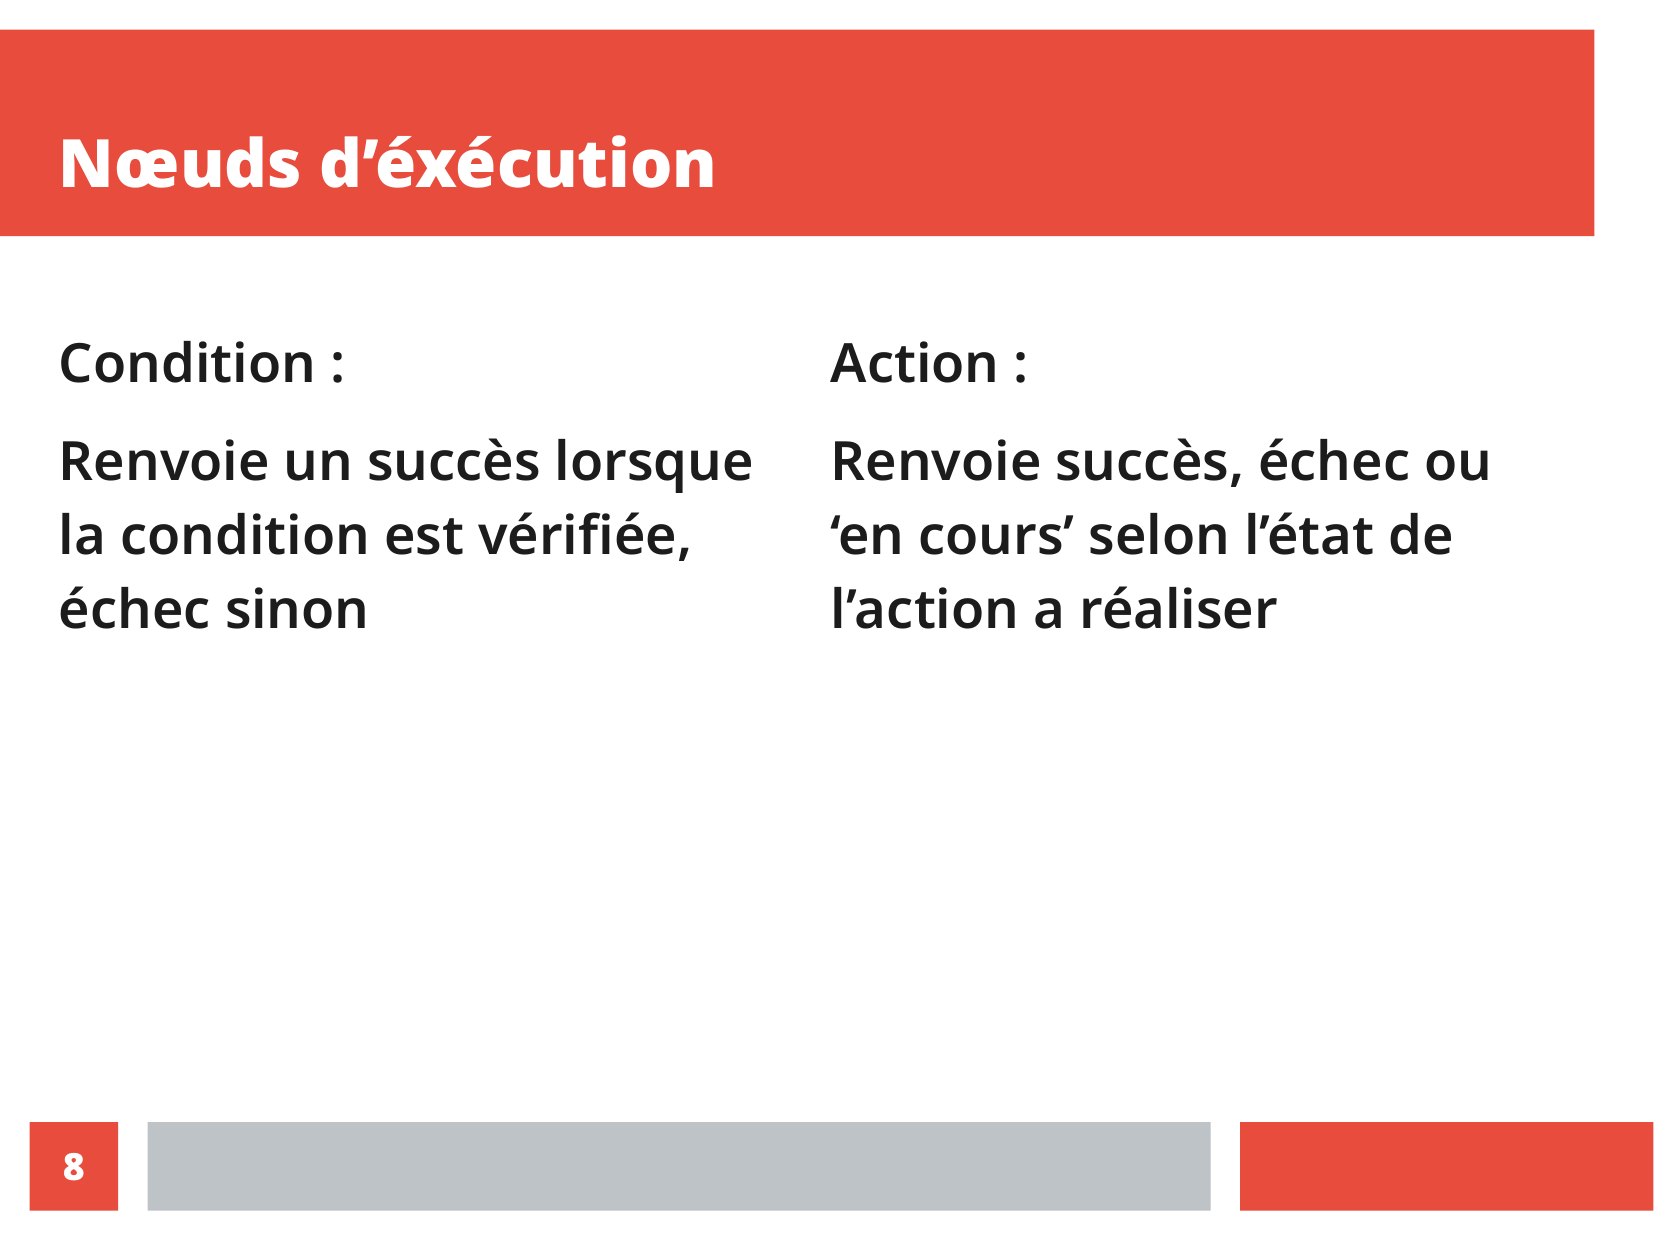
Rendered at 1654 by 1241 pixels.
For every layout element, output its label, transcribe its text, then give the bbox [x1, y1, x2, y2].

list Action : Renvoie succès, échec ou ‘en cours’ selon l’état de l’action a réaliser [830, 324, 1566, 1093]
title Nœuds d’éxécution [59, 59, 1595, 207]
list Condition : Renvoie un succès lorsque la condition est vérifiée, échec sinon [59, 324, 794, 1093]
